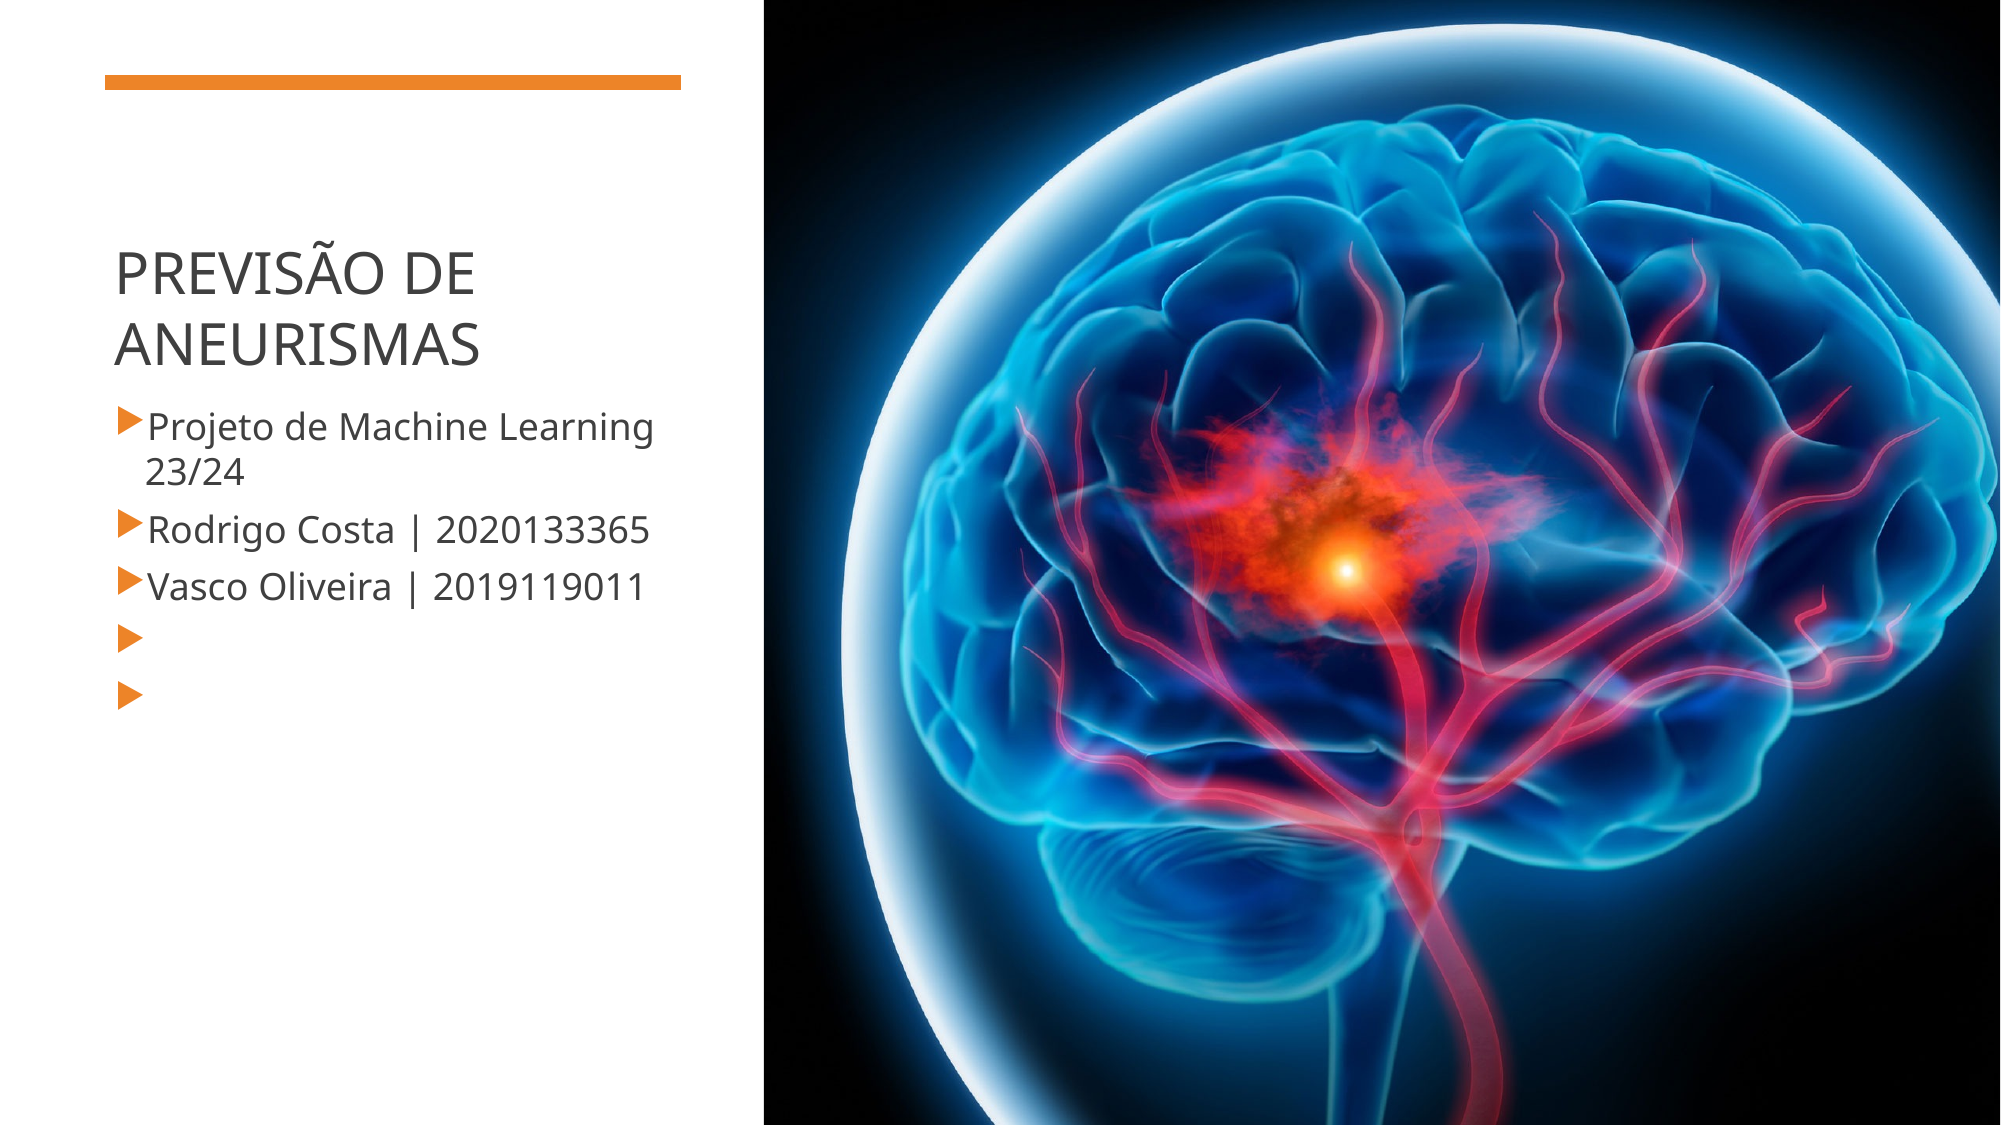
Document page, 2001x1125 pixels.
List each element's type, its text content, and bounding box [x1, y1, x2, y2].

list Projeto de Machine Learning 23/24 Rodrigo Costa | 2020133365 Vasco Oliveira | 2019119011 [100, 395, 686, 981]
picture [763, 0, 2000, 1125]
title Previsão de Aneurismas [100, 101, 686, 385]
